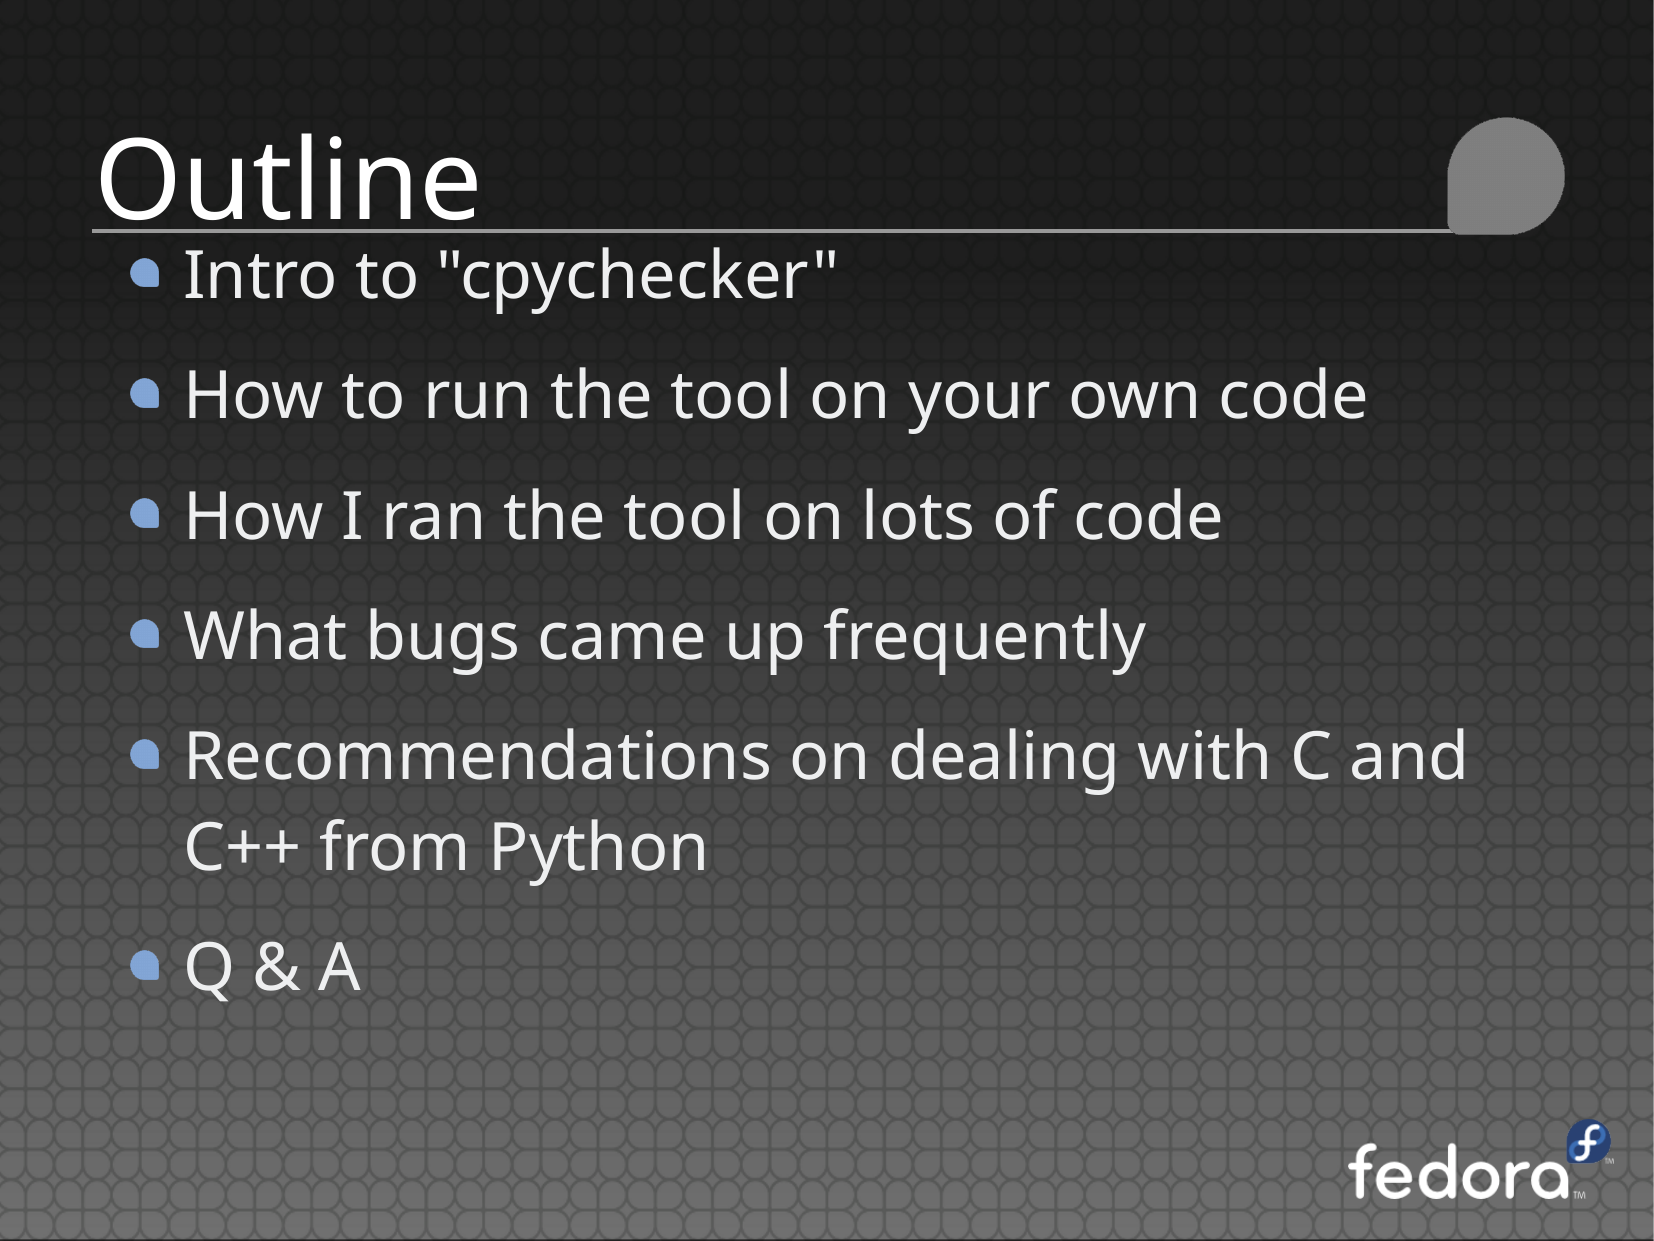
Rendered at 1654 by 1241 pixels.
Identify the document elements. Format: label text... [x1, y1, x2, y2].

title Outline [94, 100, 1426, 251]
list Intro to "cpychecker" How to run the tool on your own code How I ran the tool on lots of code What bugs came up frequently Recommendations on dealing with C and C++ from Python Q & A [112, 227, 1501, 1163]
picture [0, 0, 1654, 1241]
